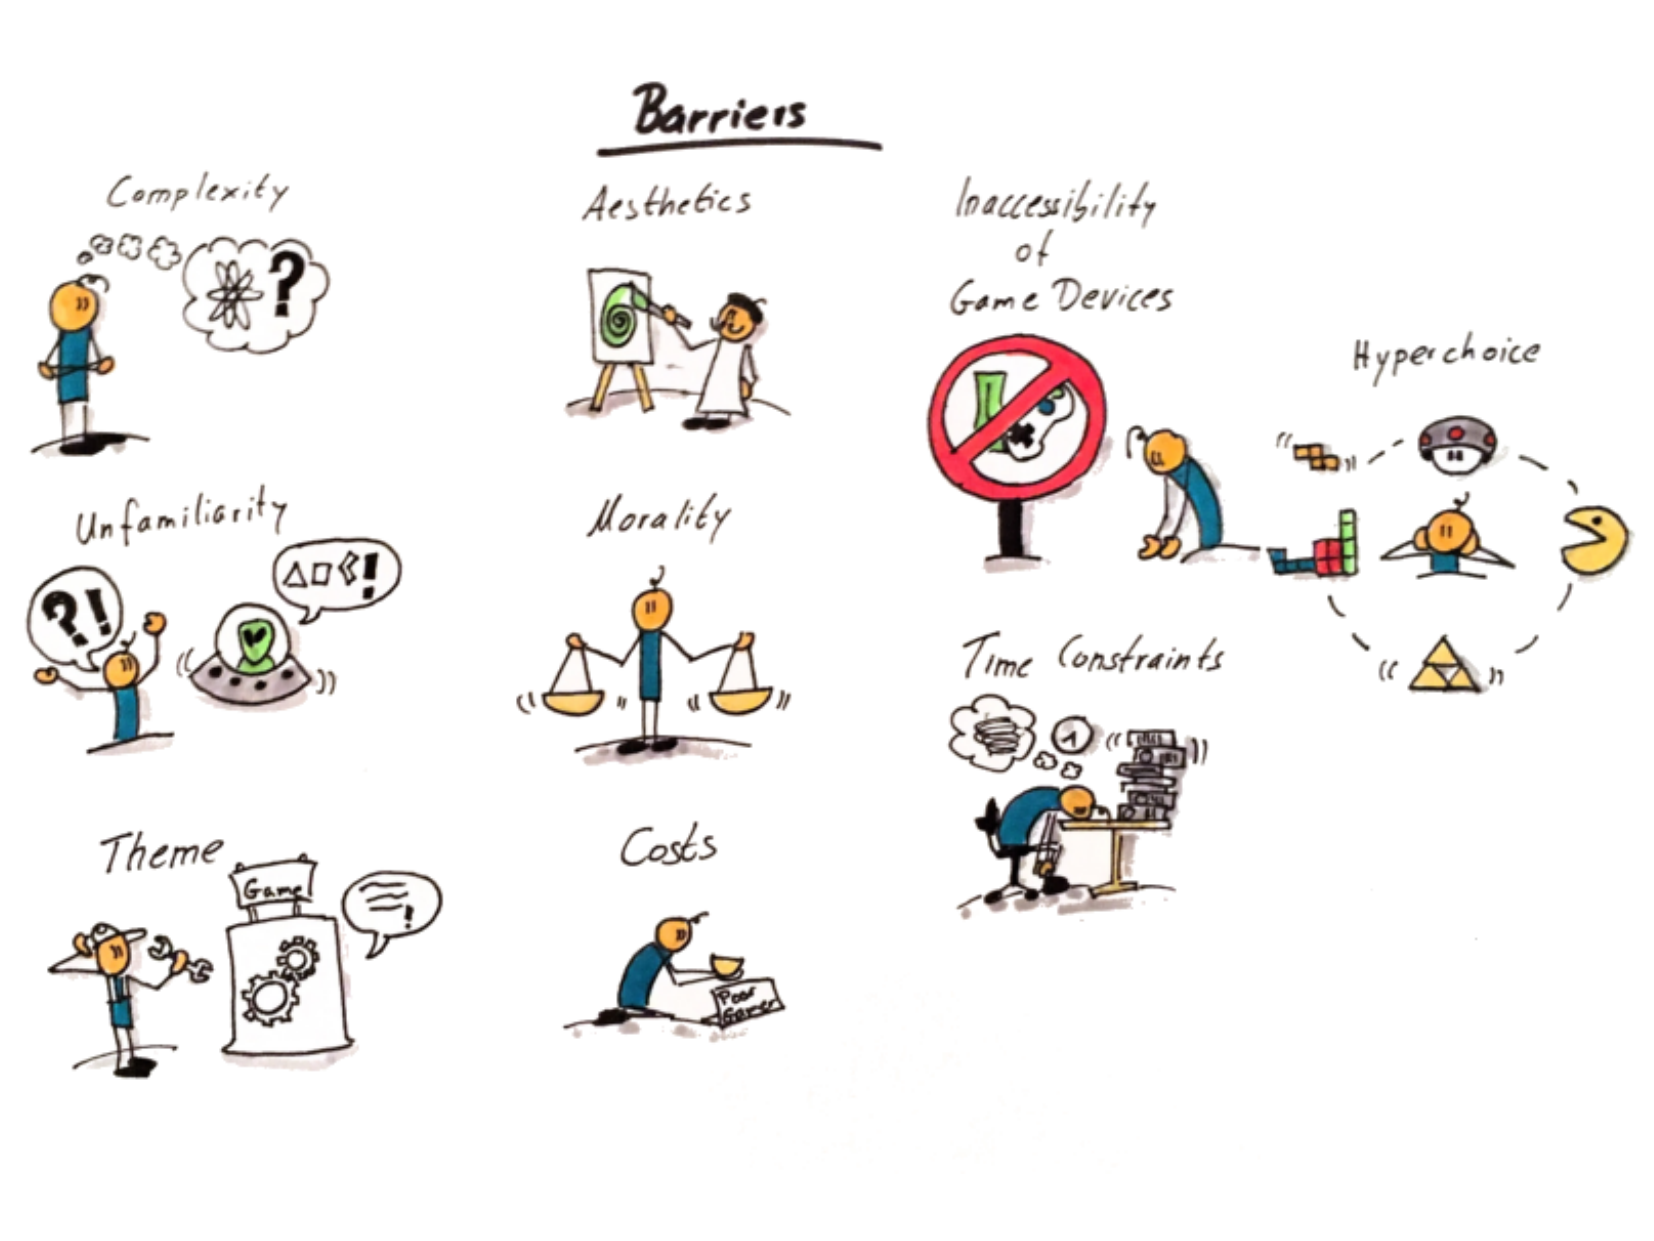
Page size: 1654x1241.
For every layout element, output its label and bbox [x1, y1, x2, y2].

picture [5, 74, 1654, 1174]
